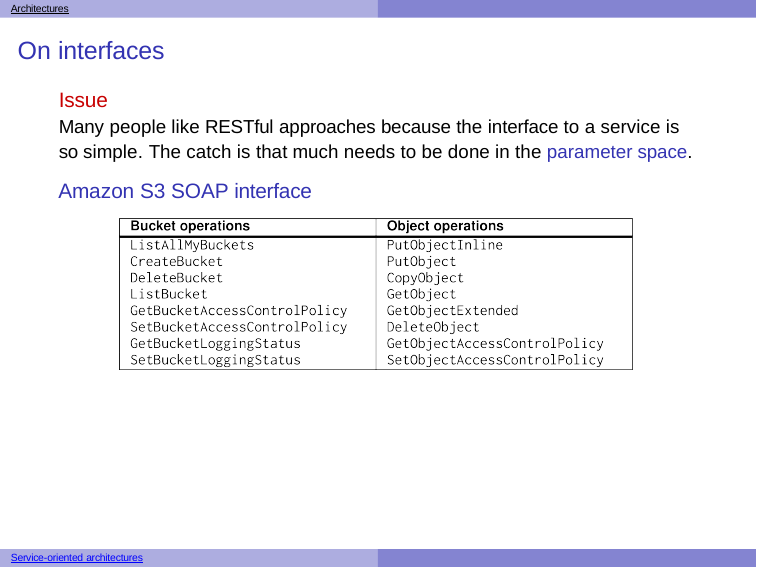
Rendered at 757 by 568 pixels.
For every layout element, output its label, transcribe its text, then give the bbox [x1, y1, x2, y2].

text_box Issue Many people like RESTful approaches because the interface to a service is so simple. The catch is that much needs to be done in the parameter space. Amazon S3 SOAP interface [56, 81, 699, 204]
text_box [0, 549, 756, 567]
title On interfaces [15, 32, 508, 130]
text_box Service-oriented architectures [8, 549, 152, 564]
text_box Architectures [8, 0, 748, 15]
picture [119, 218, 633, 370]
